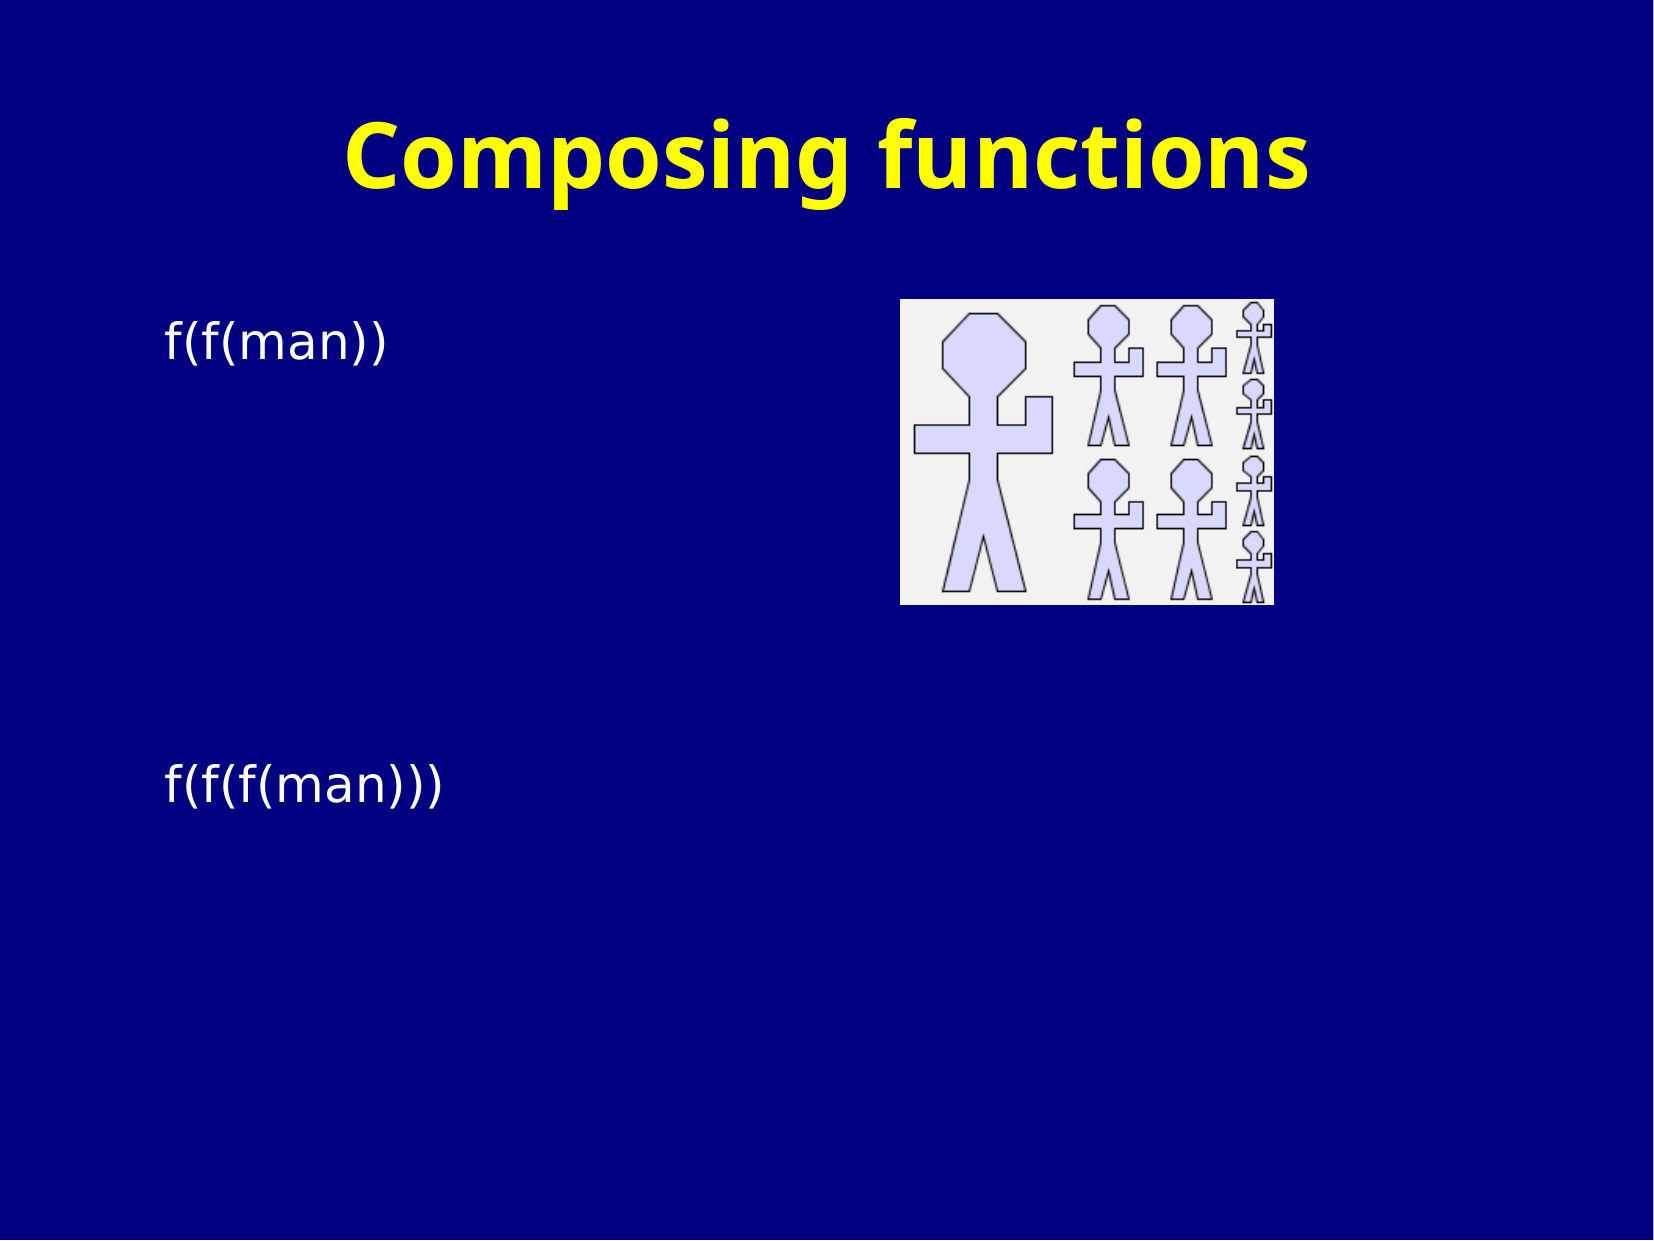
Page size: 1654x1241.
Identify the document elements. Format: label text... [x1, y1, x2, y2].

text_box f(f(f(man))) [150, 748, 751, 823]
title Composing functions [82, 56, 1571, 250]
text_box f(f(man)) [150, 306, 751, 380]
picture [900, 299, 1274, 605]
